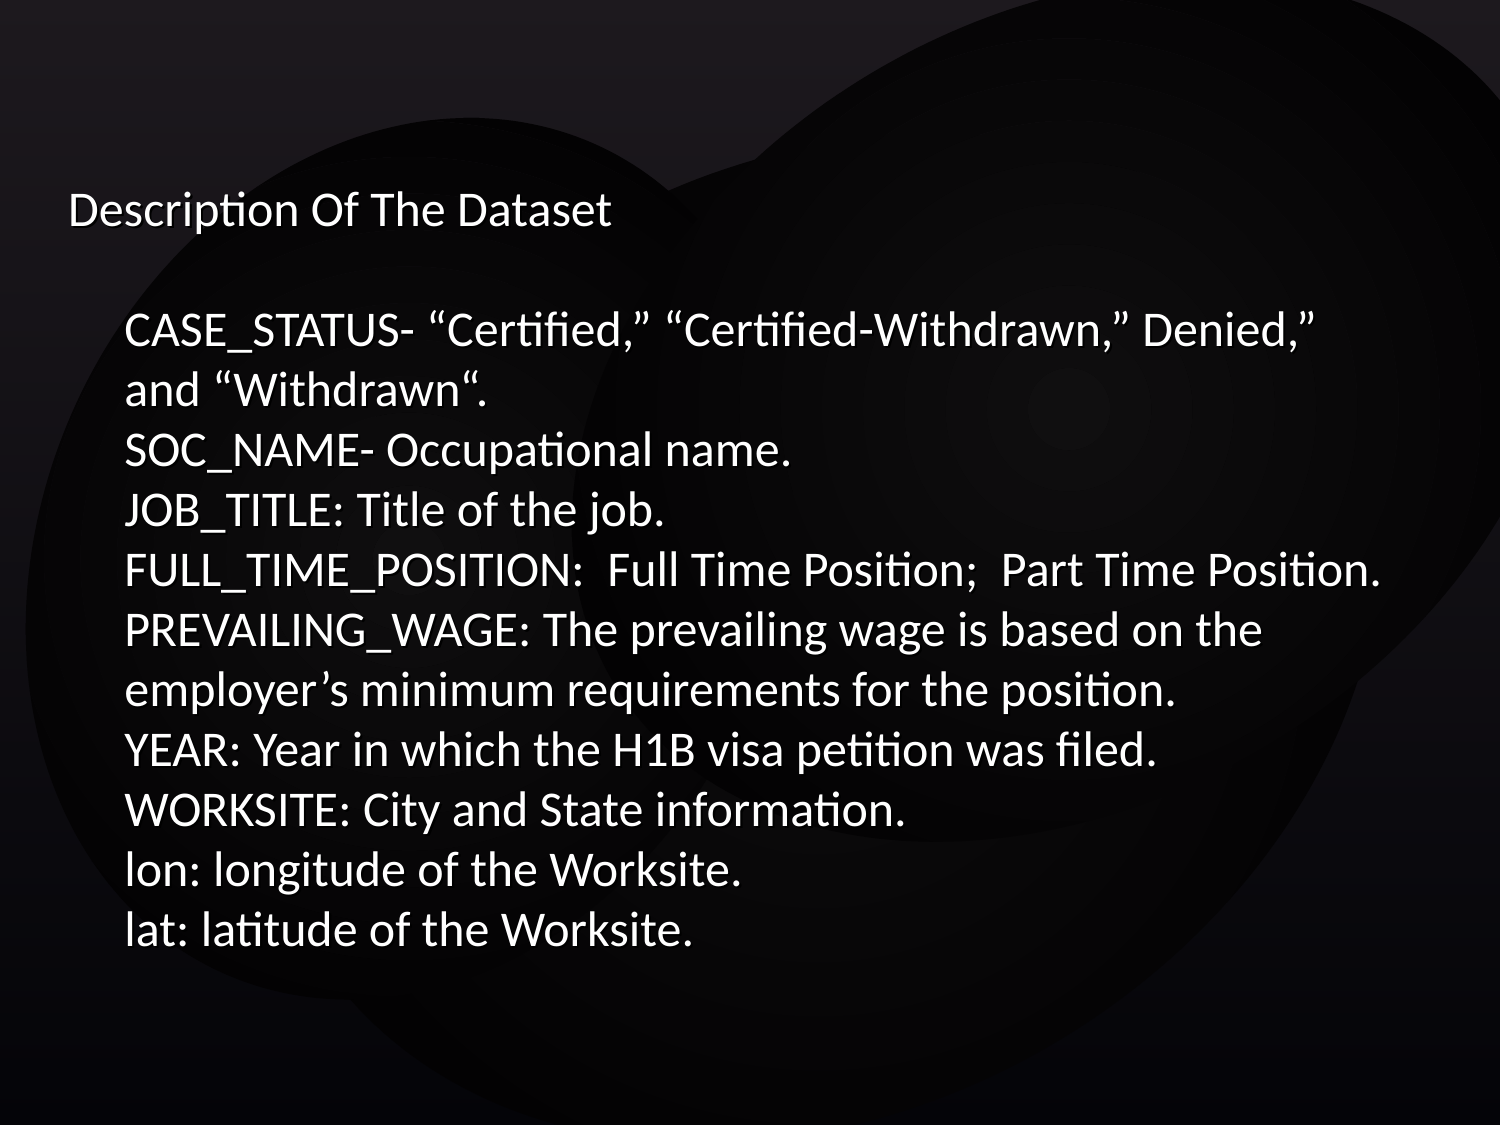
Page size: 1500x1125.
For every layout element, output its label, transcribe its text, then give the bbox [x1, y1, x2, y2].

title Description Of The Dataset CASE_STATUS- “Certified,” “Certified-Withdrawn,” Denied,” and “Withdrawn“. SOC_NAME- Occupational name. JOB_TITLE: Title of the job. FULL_TIME_POSITION: Full Time Position; Part Time Position. PREVAILING_WAGE: The prevailing wage is based on the employer’s minimum requirements for the position. YEAR: Year in which the H1B visa petition was filed. WORKSITE: City and State information. lon: longitude of the Worksite. lat: latitude of the Worksite. [53, 78, 1412, 965]
